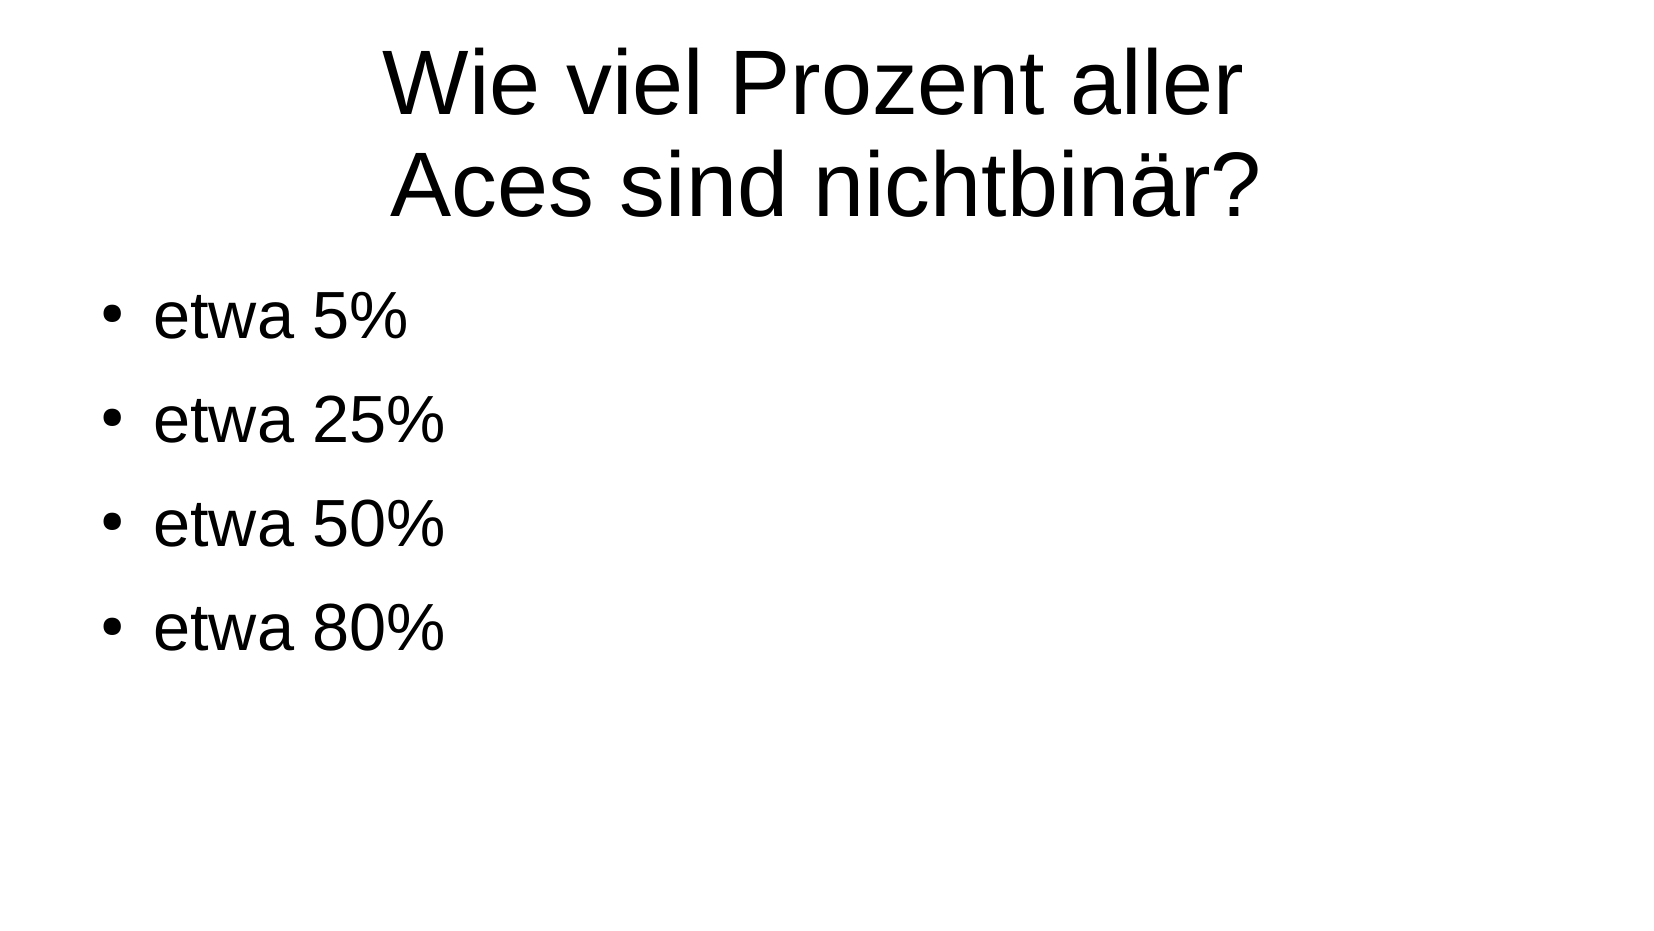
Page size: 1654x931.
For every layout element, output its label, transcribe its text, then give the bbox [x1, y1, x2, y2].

list etwa 5% etwa 25% etwa 50% etwa 80% [82, 277, 1571, 769]
title Wie viel Prozent aller Aces sind nichtbinär? [82, 31, 1571, 237]
